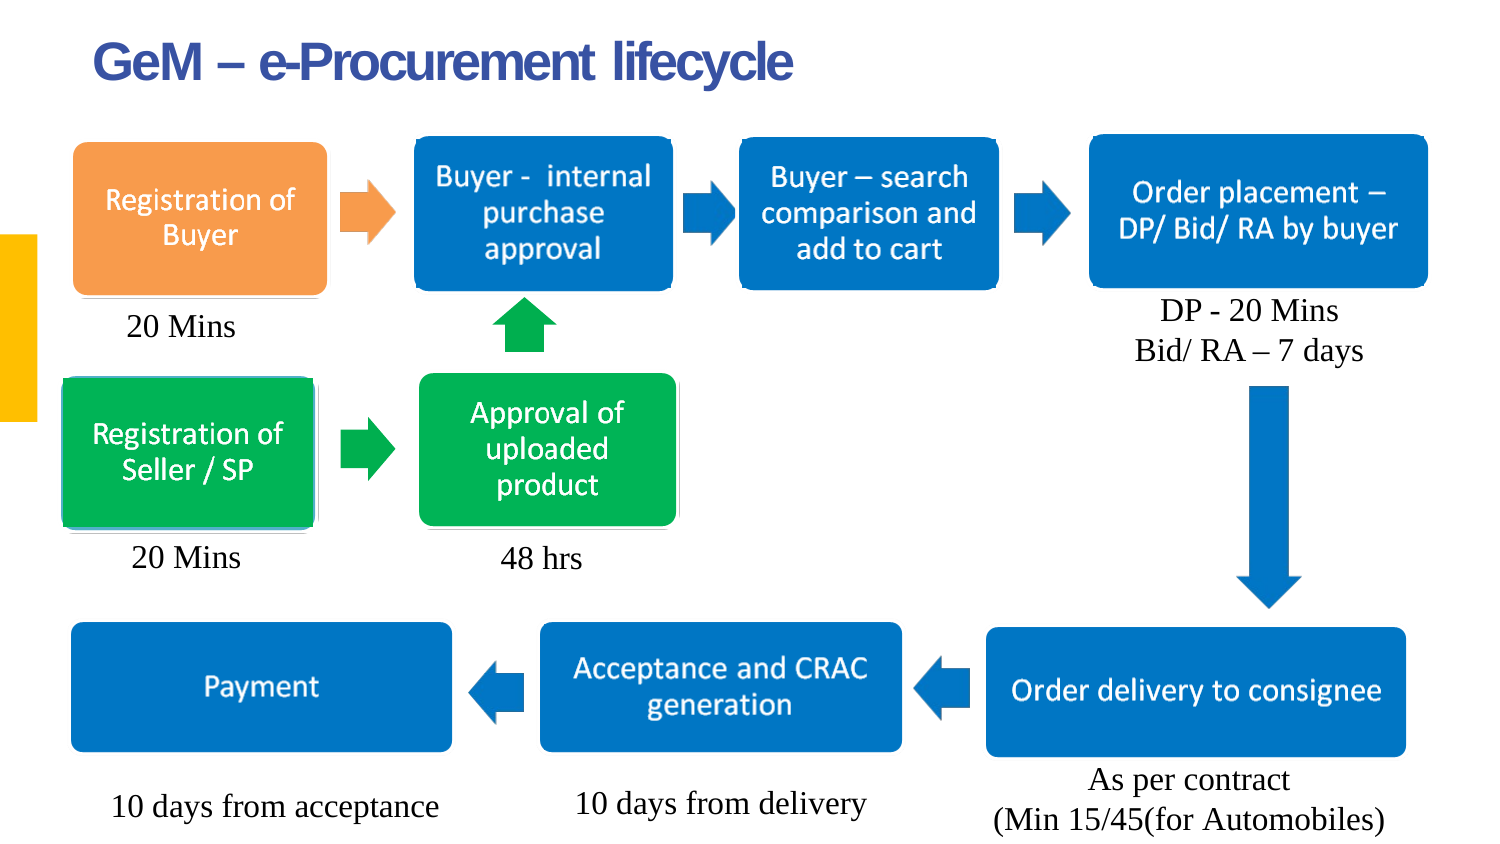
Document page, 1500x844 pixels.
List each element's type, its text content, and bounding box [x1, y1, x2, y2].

text_box [492, 297, 557, 352]
text_box [56, 371, 319, 534]
text_box 10 days from acceptance [108, 782, 442, 824]
text_box 48 hrs [498, 534, 586, 577]
text_box 10 days from delivery [572, 778, 869, 821]
text_box [414, 368, 680, 530]
text_box [409, 132, 680, 296]
text_box [1235, 385, 1303, 610]
text_box [0, 234, 38, 422]
text_box [66, 617, 457, 757]
text_box [981, 622, 1411, 762]
text_box [68, 137, 331, 299]
text_box [535, 617, 907, 757]
text_box 20 Mins [129, 533, 244, 576]
text_box [912, 654, 971, 722]
text_box [340, 416, 396, 482]
text_box [467, 659, 525, 726]
text_box DP - 20 Mins Bid/ RA – 7 days [1132, 286, 1368, 369]
text_box [1084, 129, 1433, 293]
text_box [682, 132, 1007, 295]
text_box [1013, 179, 1072, 247]
text_box GeM – e-Procurement lifecycle [90, 23, 841, 167]
text_box As per contract (Min 15/45(for Automobiles) [991, 755, 1388, 838]
text_box [339, 178, 397, 246]
text_box 20 Mins [124, 302, 239, 345]
